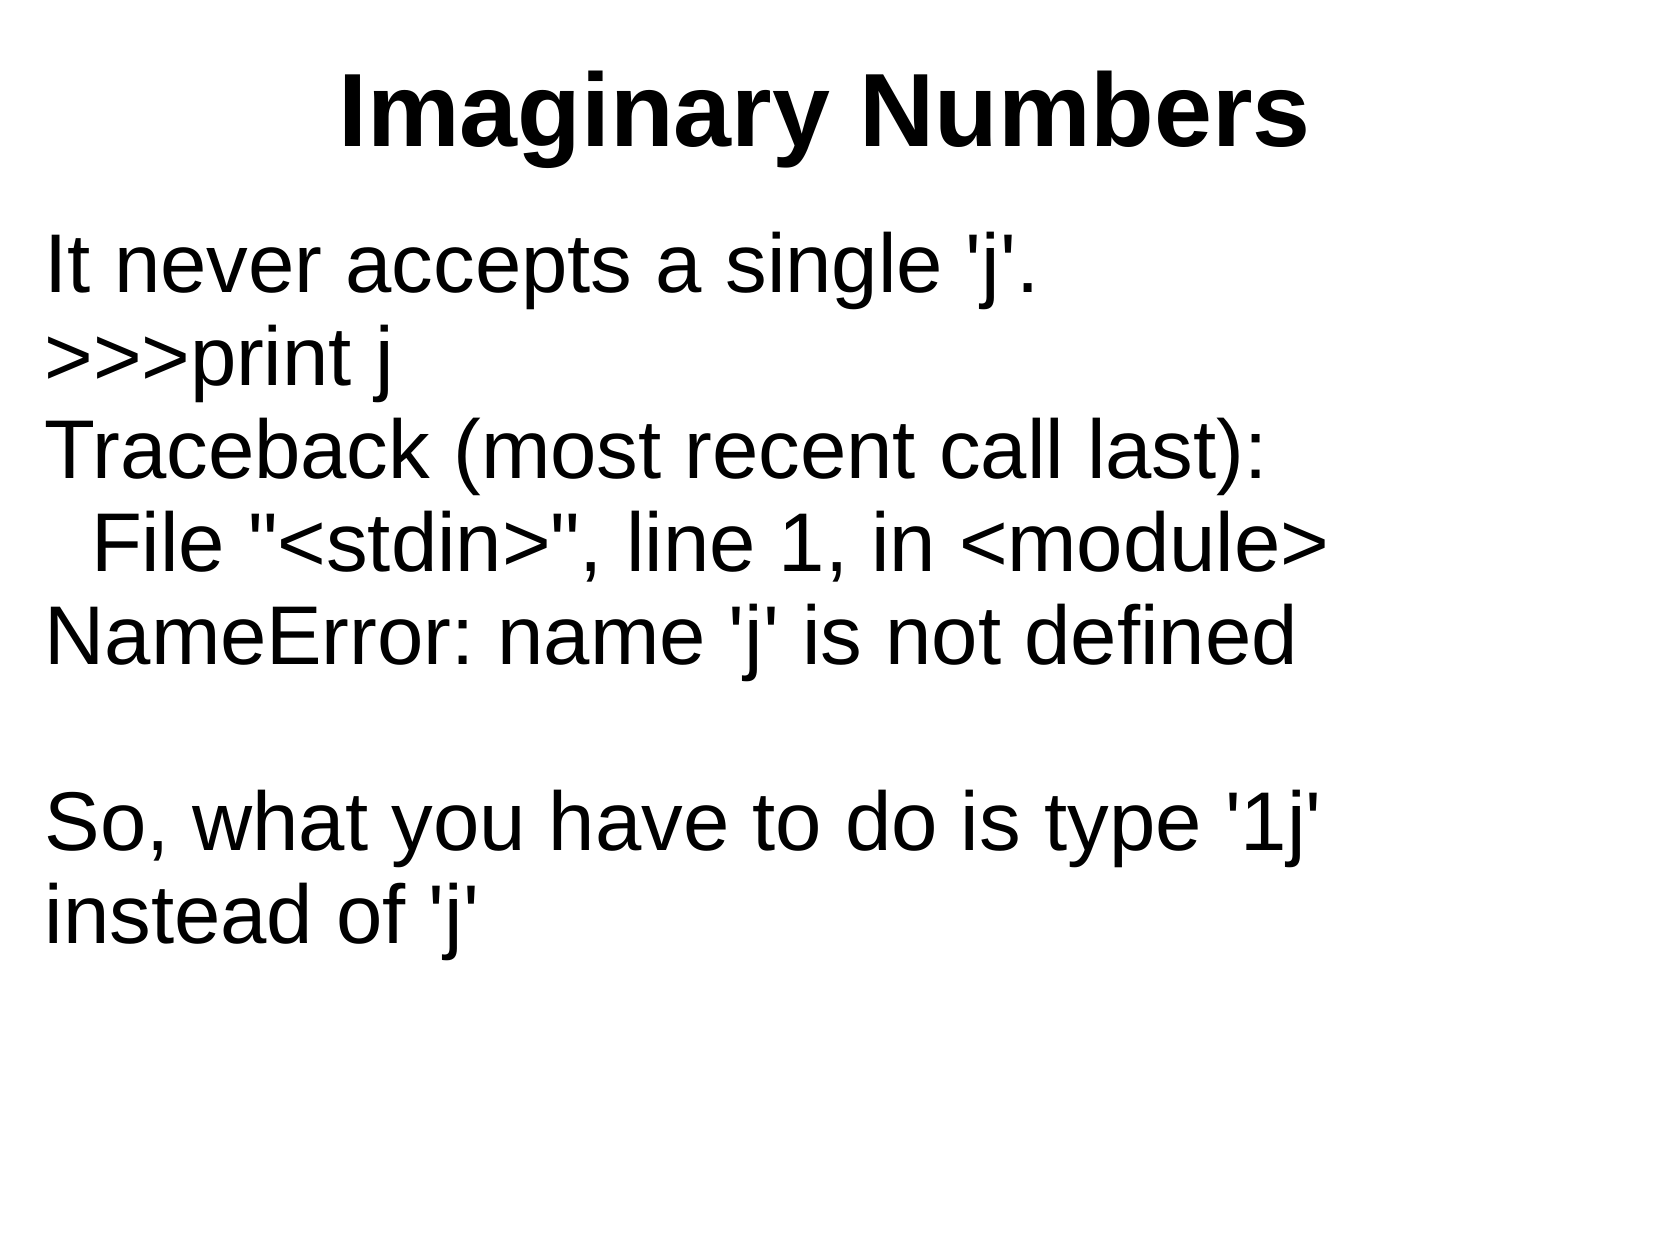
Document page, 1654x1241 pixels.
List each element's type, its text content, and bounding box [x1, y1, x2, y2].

text_box It never accepts a single 'j'. >>>print j Traceback (most recent call last): File "<stdin>", line 1, in <module> NameError: name 'j' is not defined So, what you have to do is type '1j' instead of 'j' [30, 210, 1606, 971]
text_box Imaginary Numbers [45, 45, 1606, 177]
